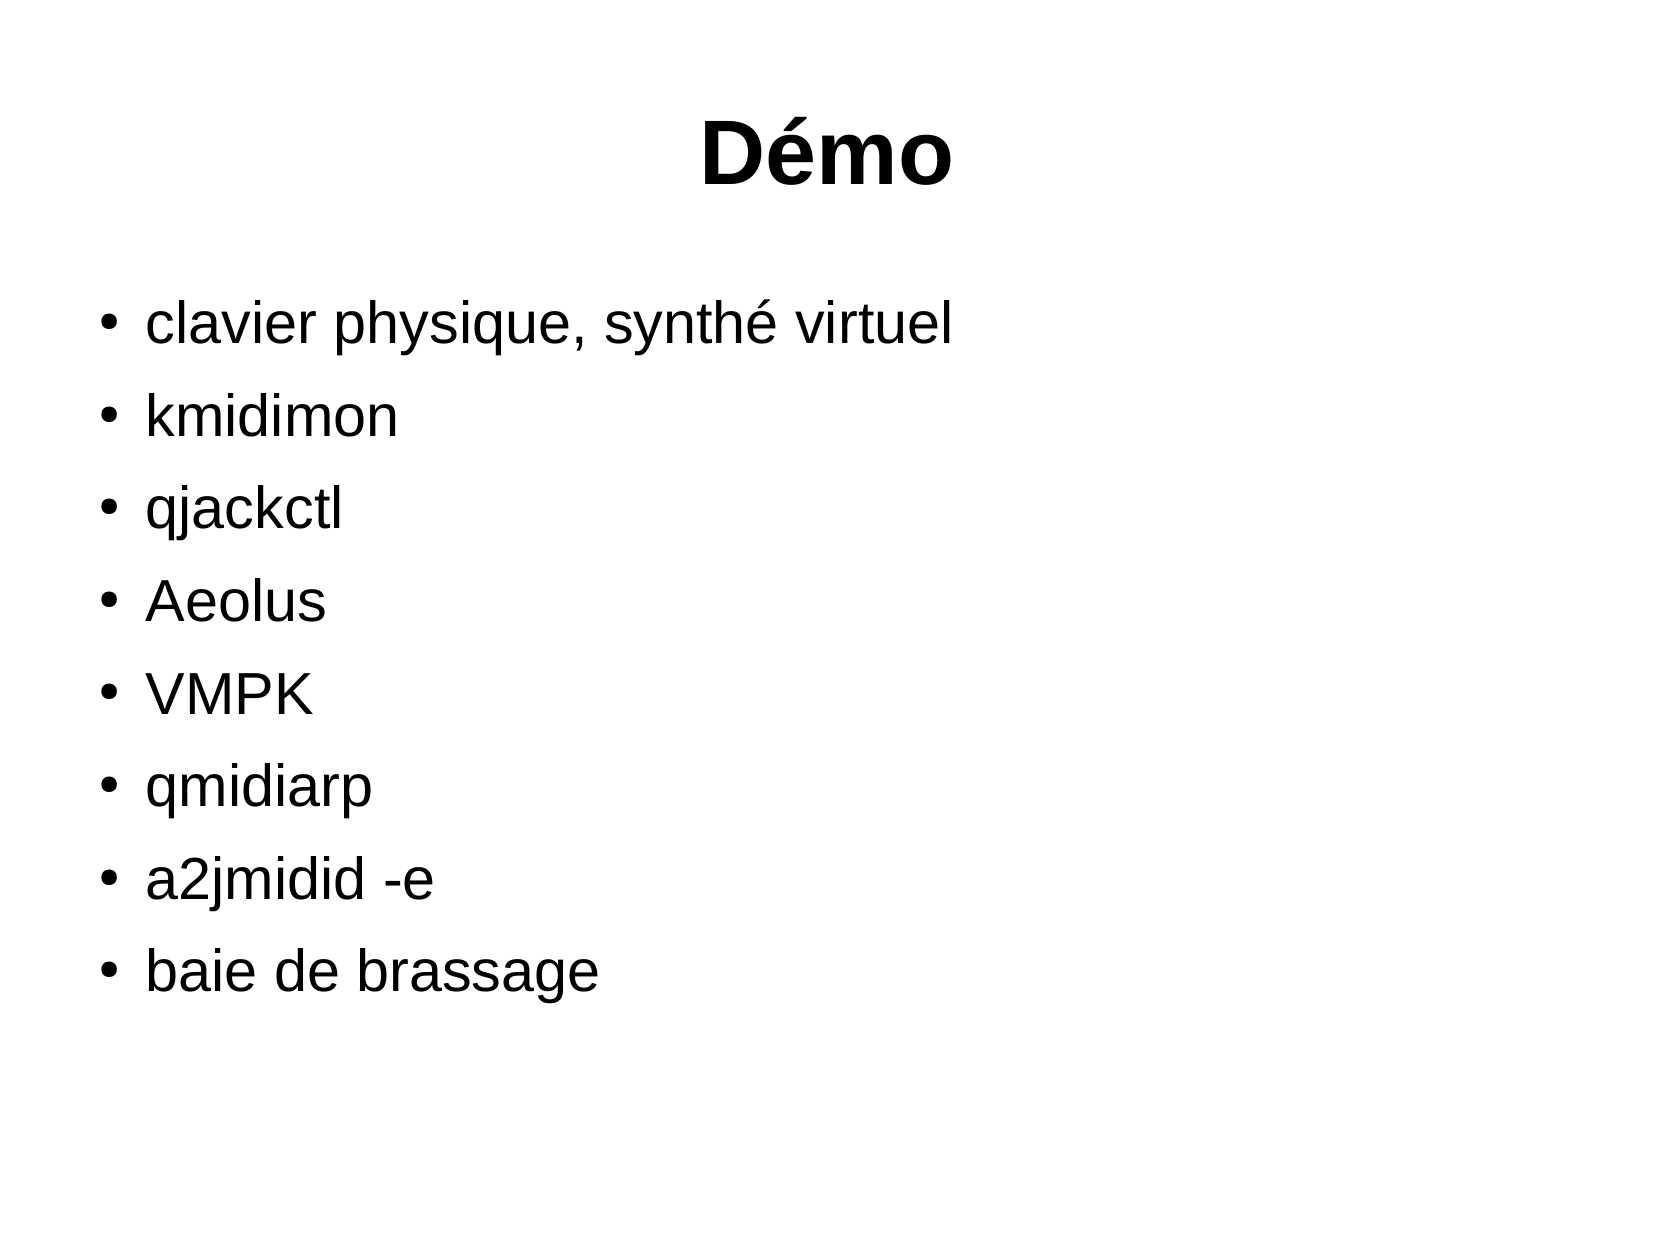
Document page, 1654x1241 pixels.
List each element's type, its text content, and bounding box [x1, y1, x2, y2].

title Démo [82, 49, 1571, 257]
list clavier physique, synthé virtuel kmidimon qjackctl Aeolus VMPK qmidiarp a2jmidid -e baie de brassage [82, 290, 1571, 1010]
